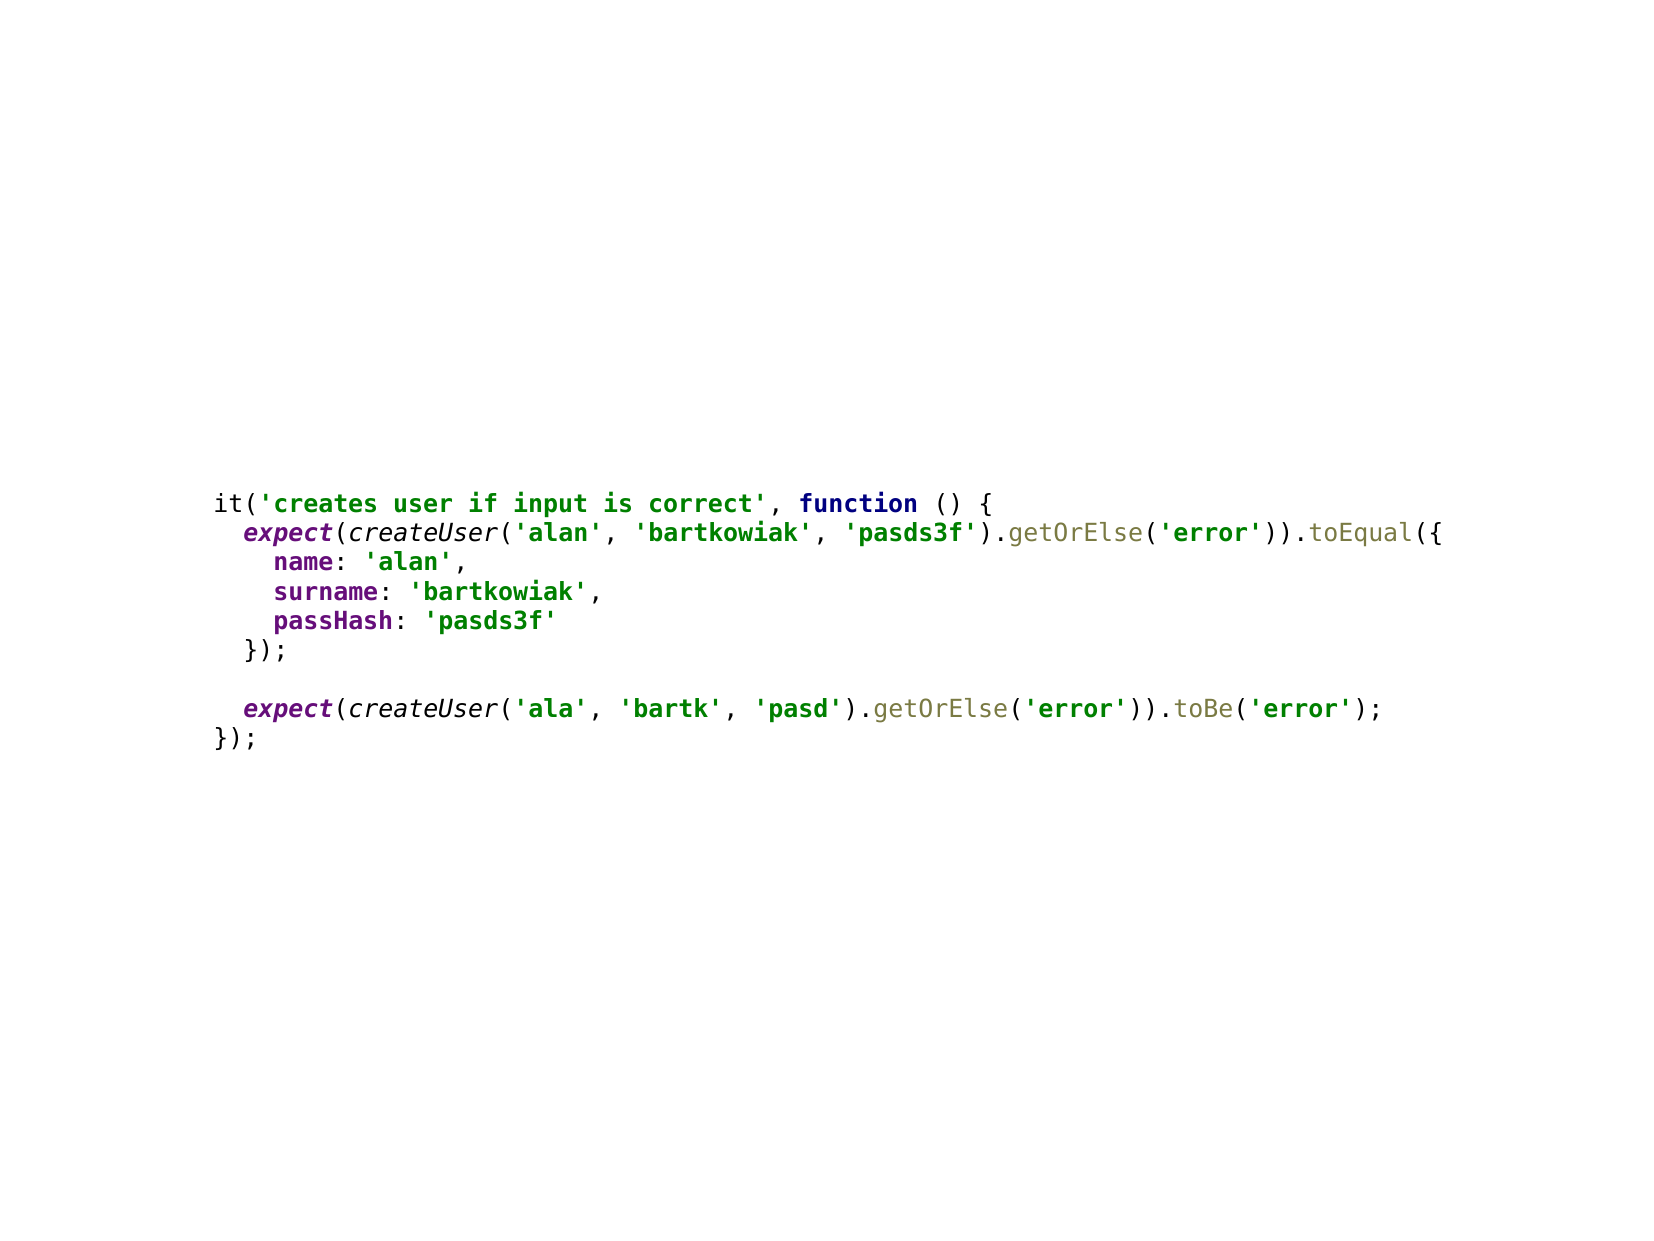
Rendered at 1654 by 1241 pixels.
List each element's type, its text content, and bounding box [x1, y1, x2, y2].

text_box it('creates user if input is correct', function () { expect(createUser('alan', 'bartkowiak', 'pasds3f').getOrElse('error')).toEqual({ name: 'alan', surname: 'bartkowiak', passHash: 'pasds3f' }); expect(createUser('ala', 'bartk', 'pasd').getOrElse('error')).toBe('error'); }); [198, 481, 1459, 760]
